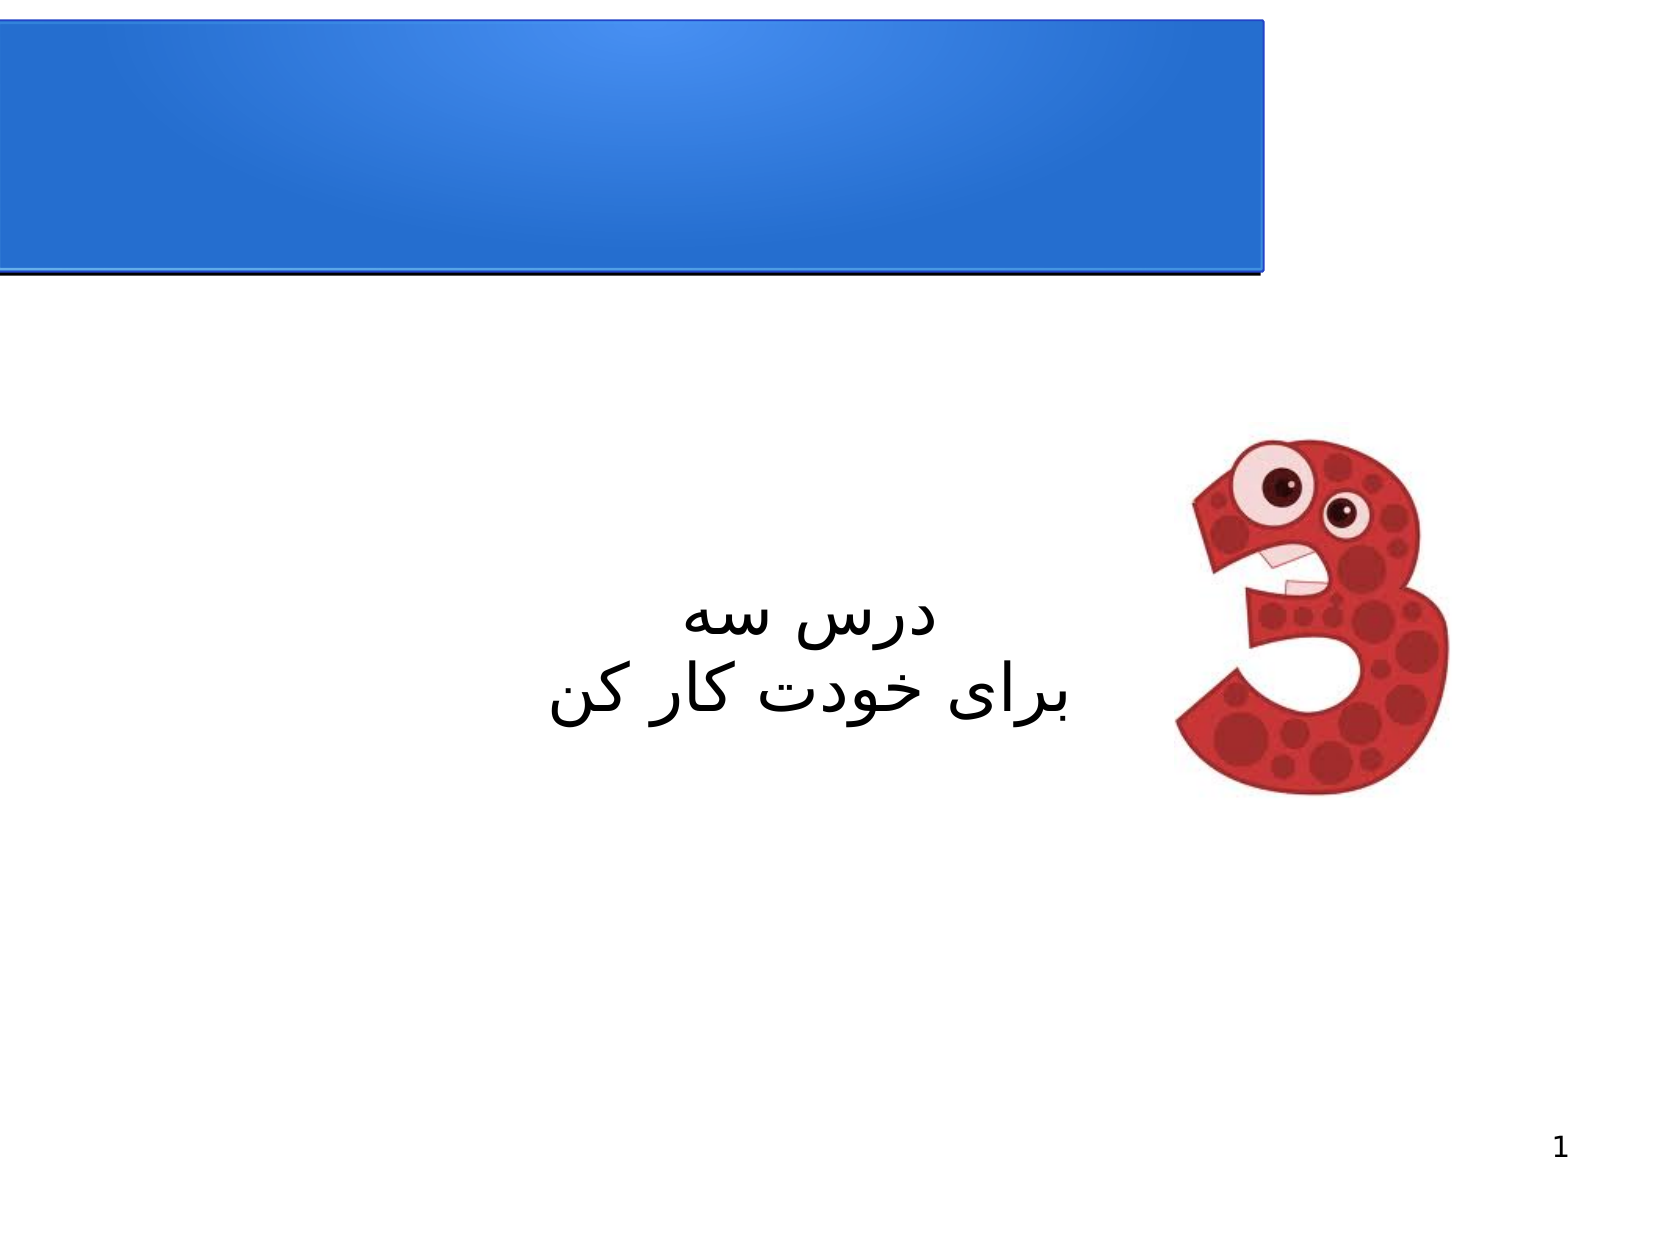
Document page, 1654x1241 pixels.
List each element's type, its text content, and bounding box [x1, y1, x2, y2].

picture [1174, 422, 1470, 840]
subtitle درس سه برای خودت کار کن [82, 290, 1538, 1010]
